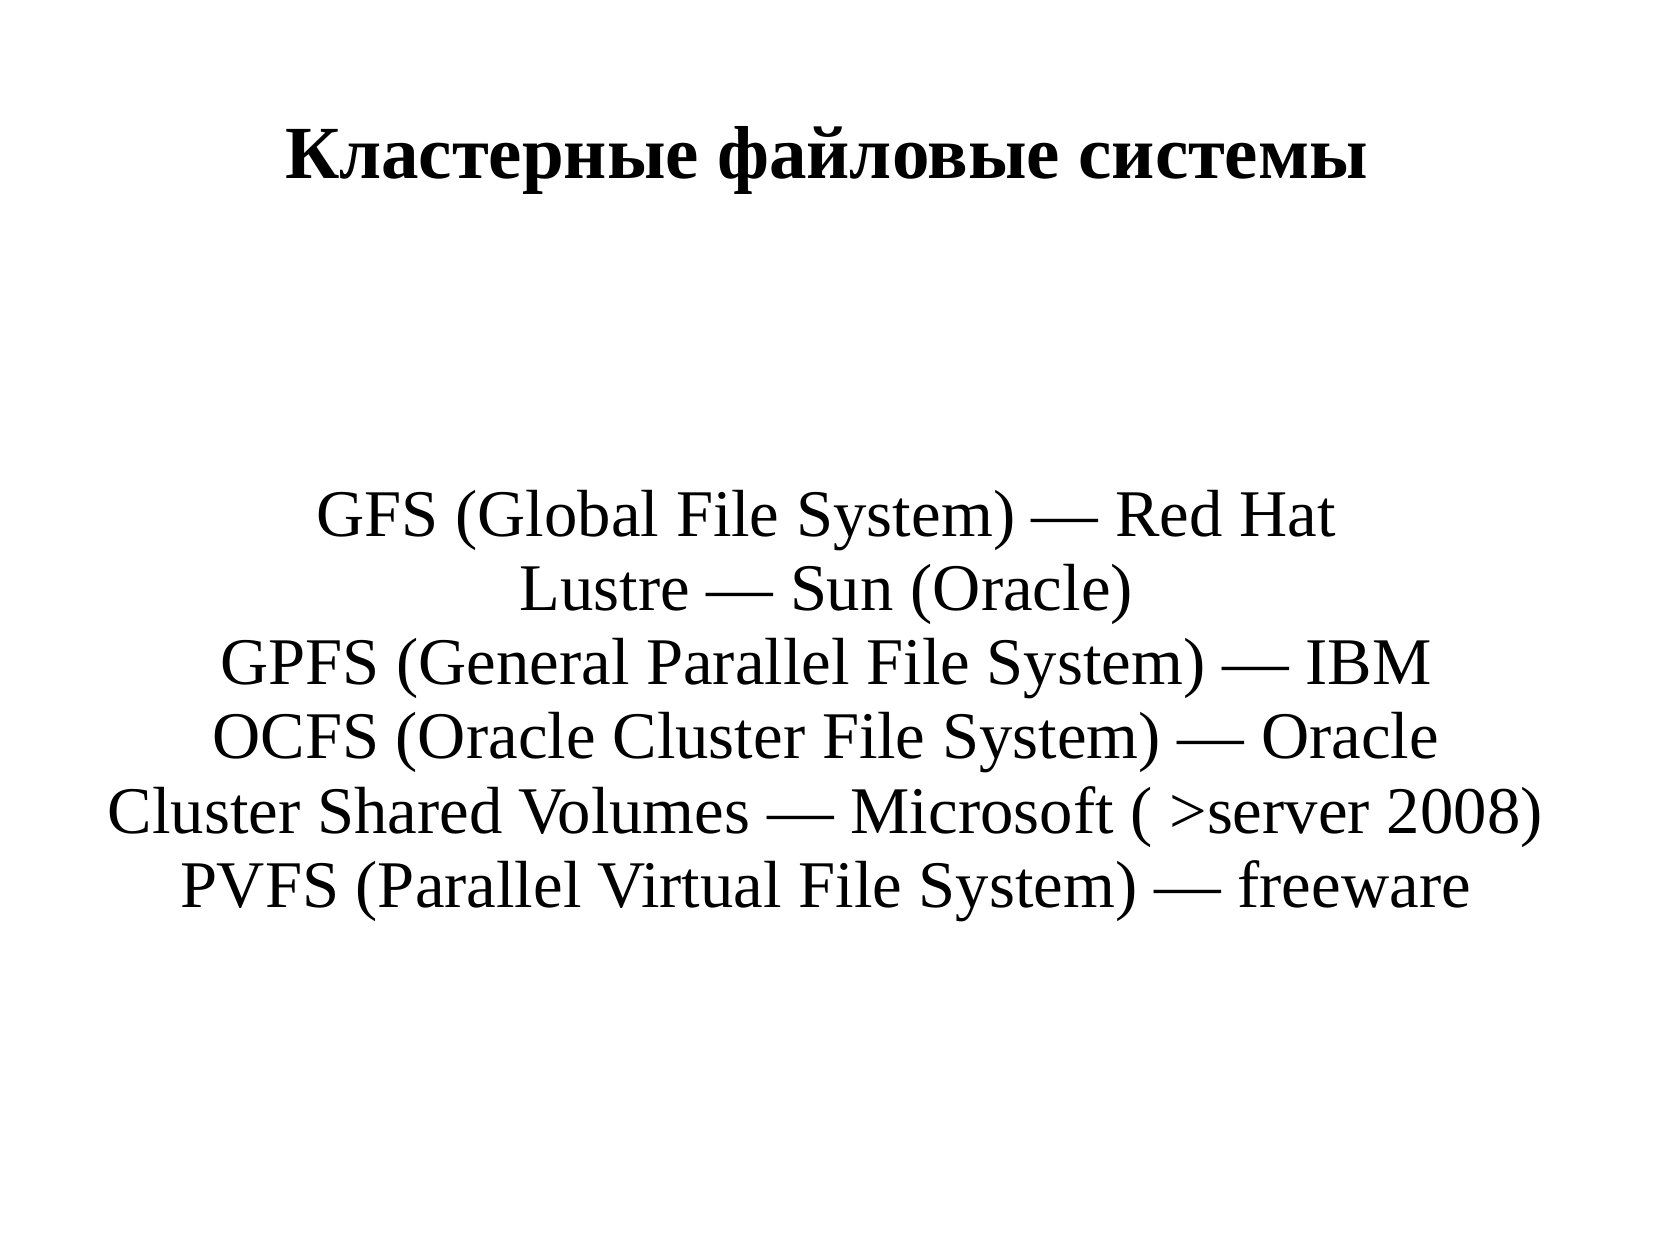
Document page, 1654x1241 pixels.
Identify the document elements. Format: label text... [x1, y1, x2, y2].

subtitle GFS (Global File System) — Red Hat Lustre — Sun (Oracle) GPFS (General Parallel File System) — IBM OCFS (Oracle Cluster File System) — Oracle Cluster Shared Volumes — Microsoft ( >server 2008) PVFS (Parallel Virtual File System) — freeware [82, 290, 1571, 1109]
title Кластерные файловые системы [82, 49, 1571, 257]
